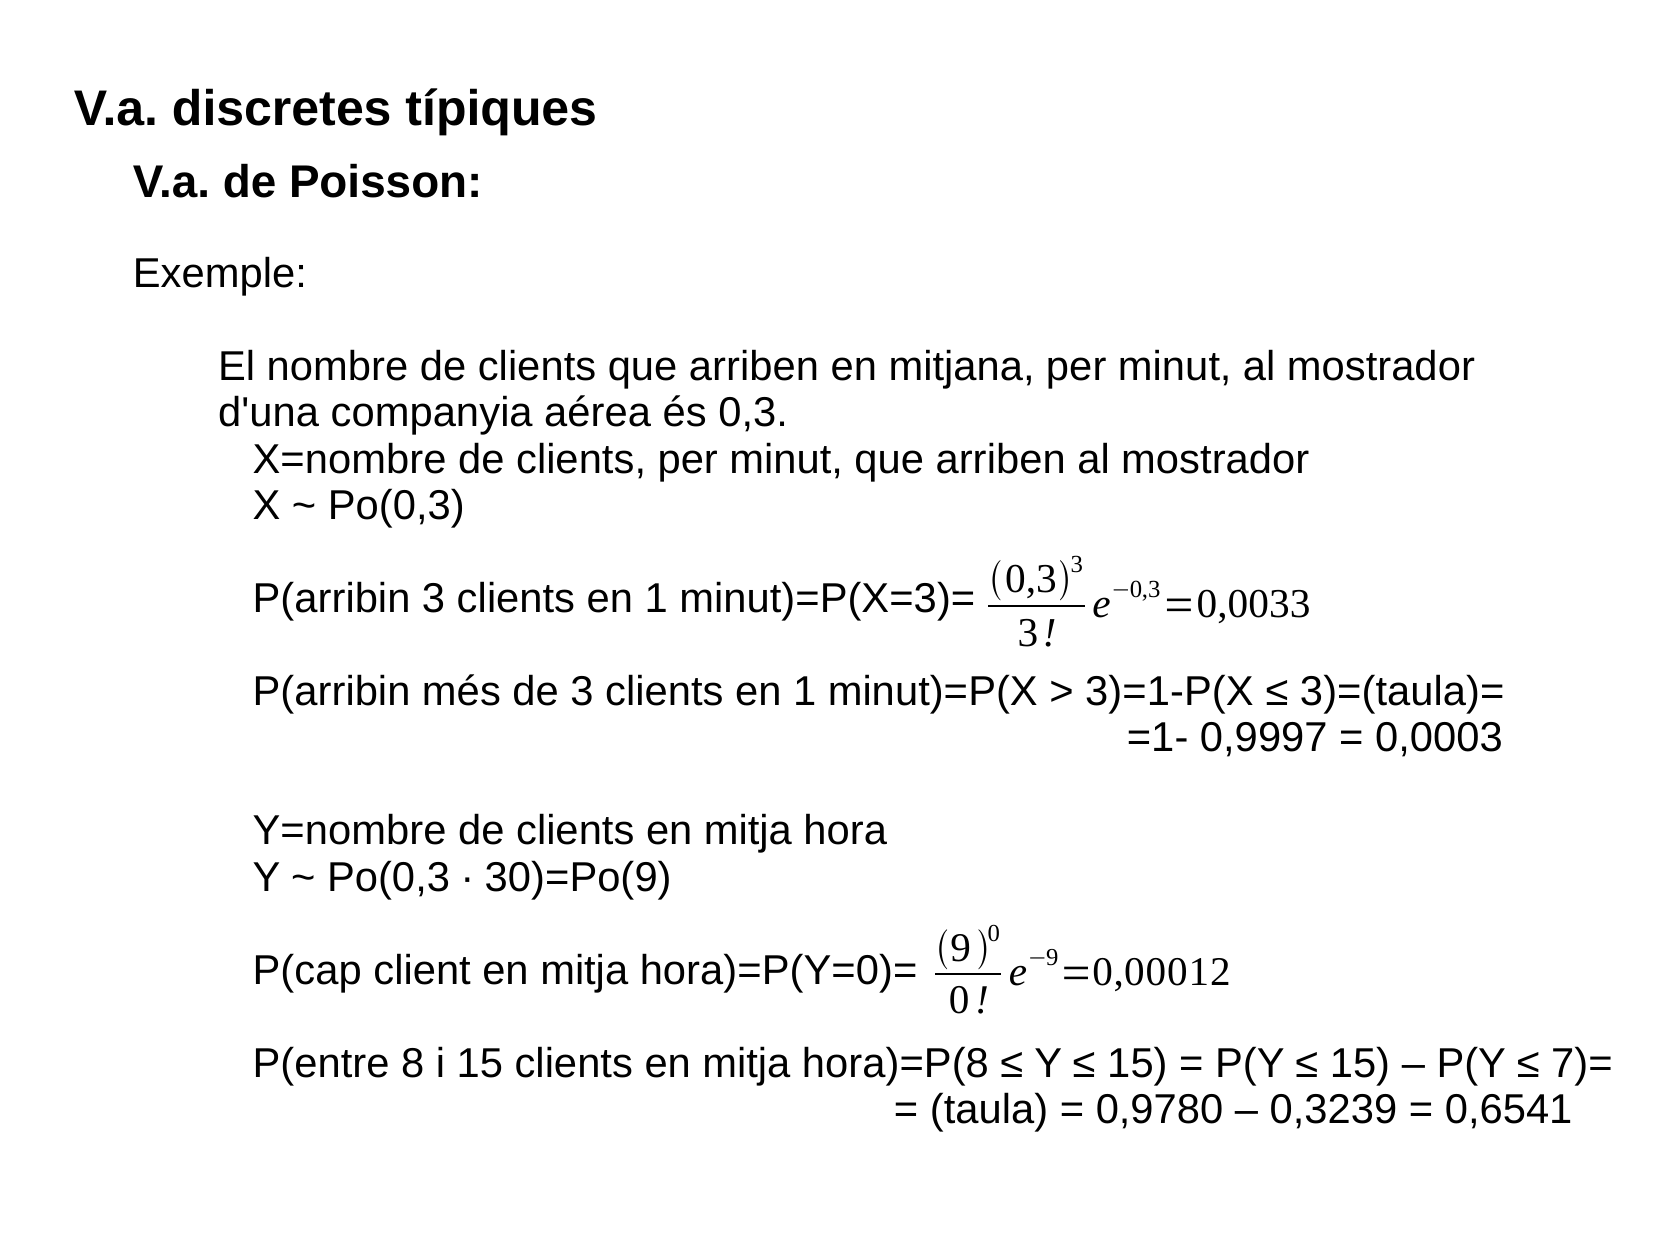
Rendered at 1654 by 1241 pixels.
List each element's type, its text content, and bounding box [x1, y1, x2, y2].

text_box V.a. de Poisson: Exemple: El nombre de clients que arriben en mitjana, per minut, al mostrador d'una companyia aérea és 0,3. X=nombre de clients, per minut, que arriben al mostrador X ~ Po(0,3) P(arribin 3 clients en 1 minut)=P(X=3)= P(arribin més de 3 clients en 1 minut)=P(X > 3)=1-P(X ≤ 3)=(taula)= =1- 0,9997 = 0,0003 Y=nombre de clients en mitja hora Y ~ Po(0,3 ∙ 30)=Po(9) P(cap client en mitja hora)=P(Y=0)= P(entre 8 i 15 clients en mitja hora)=P(8 ≤ Y ≤ 15) = P(Y ≤ 15) – P(Y ≤ 7)= = (taula) = 0,9780 – 0,3239 = 0,6541 [118, 148, 1654, 1241]
text_box V.a. discretes típiques [59, 72, 739, 145]
chart [927, 916, 1238, 1024]
chart [980, 550, 1316, 655]
